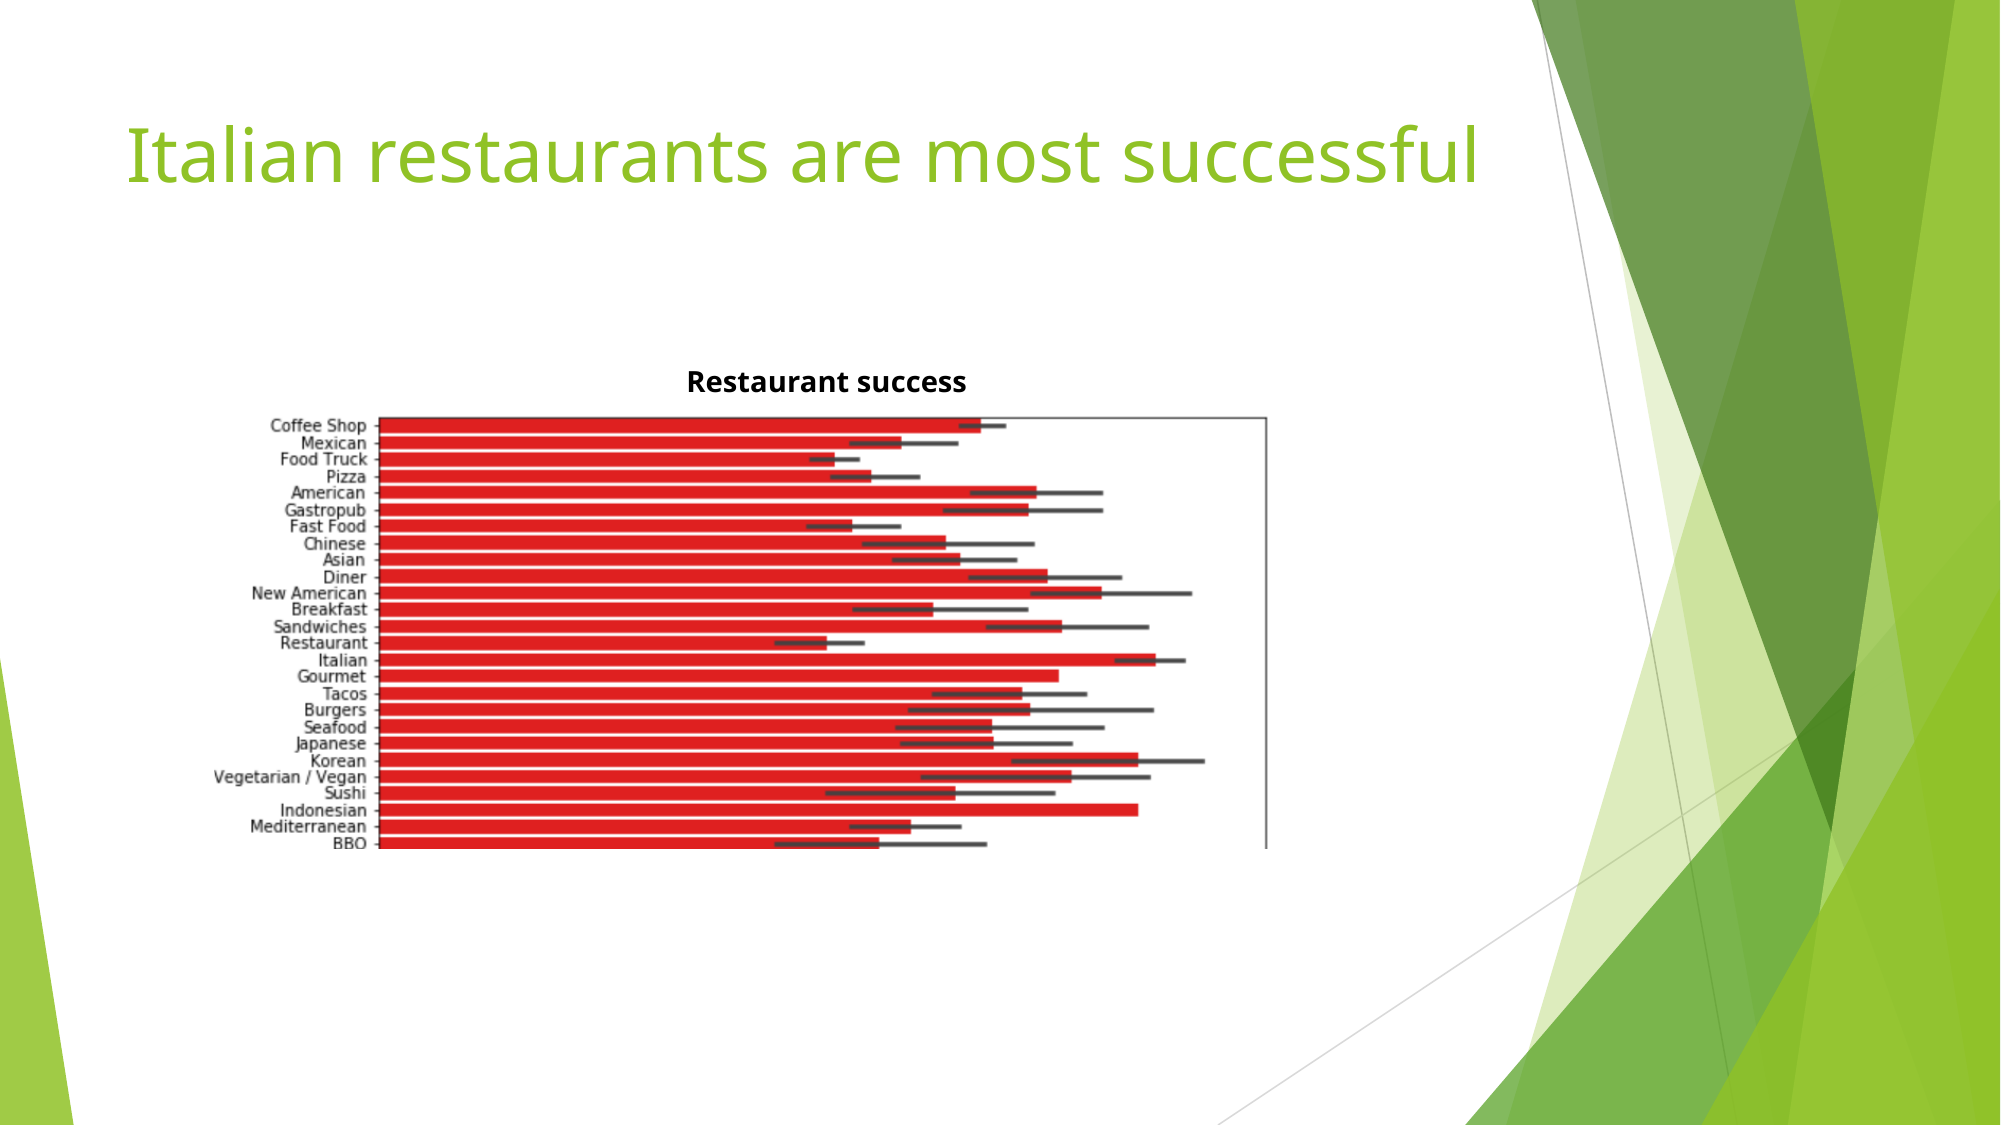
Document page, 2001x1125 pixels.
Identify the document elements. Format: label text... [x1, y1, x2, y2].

picture [214, 406, 1275, 849]
title Italian restaurants are most successful [111, 99, 1522, 317]
text_box Restaurant success [671, 355, 962, 406]
